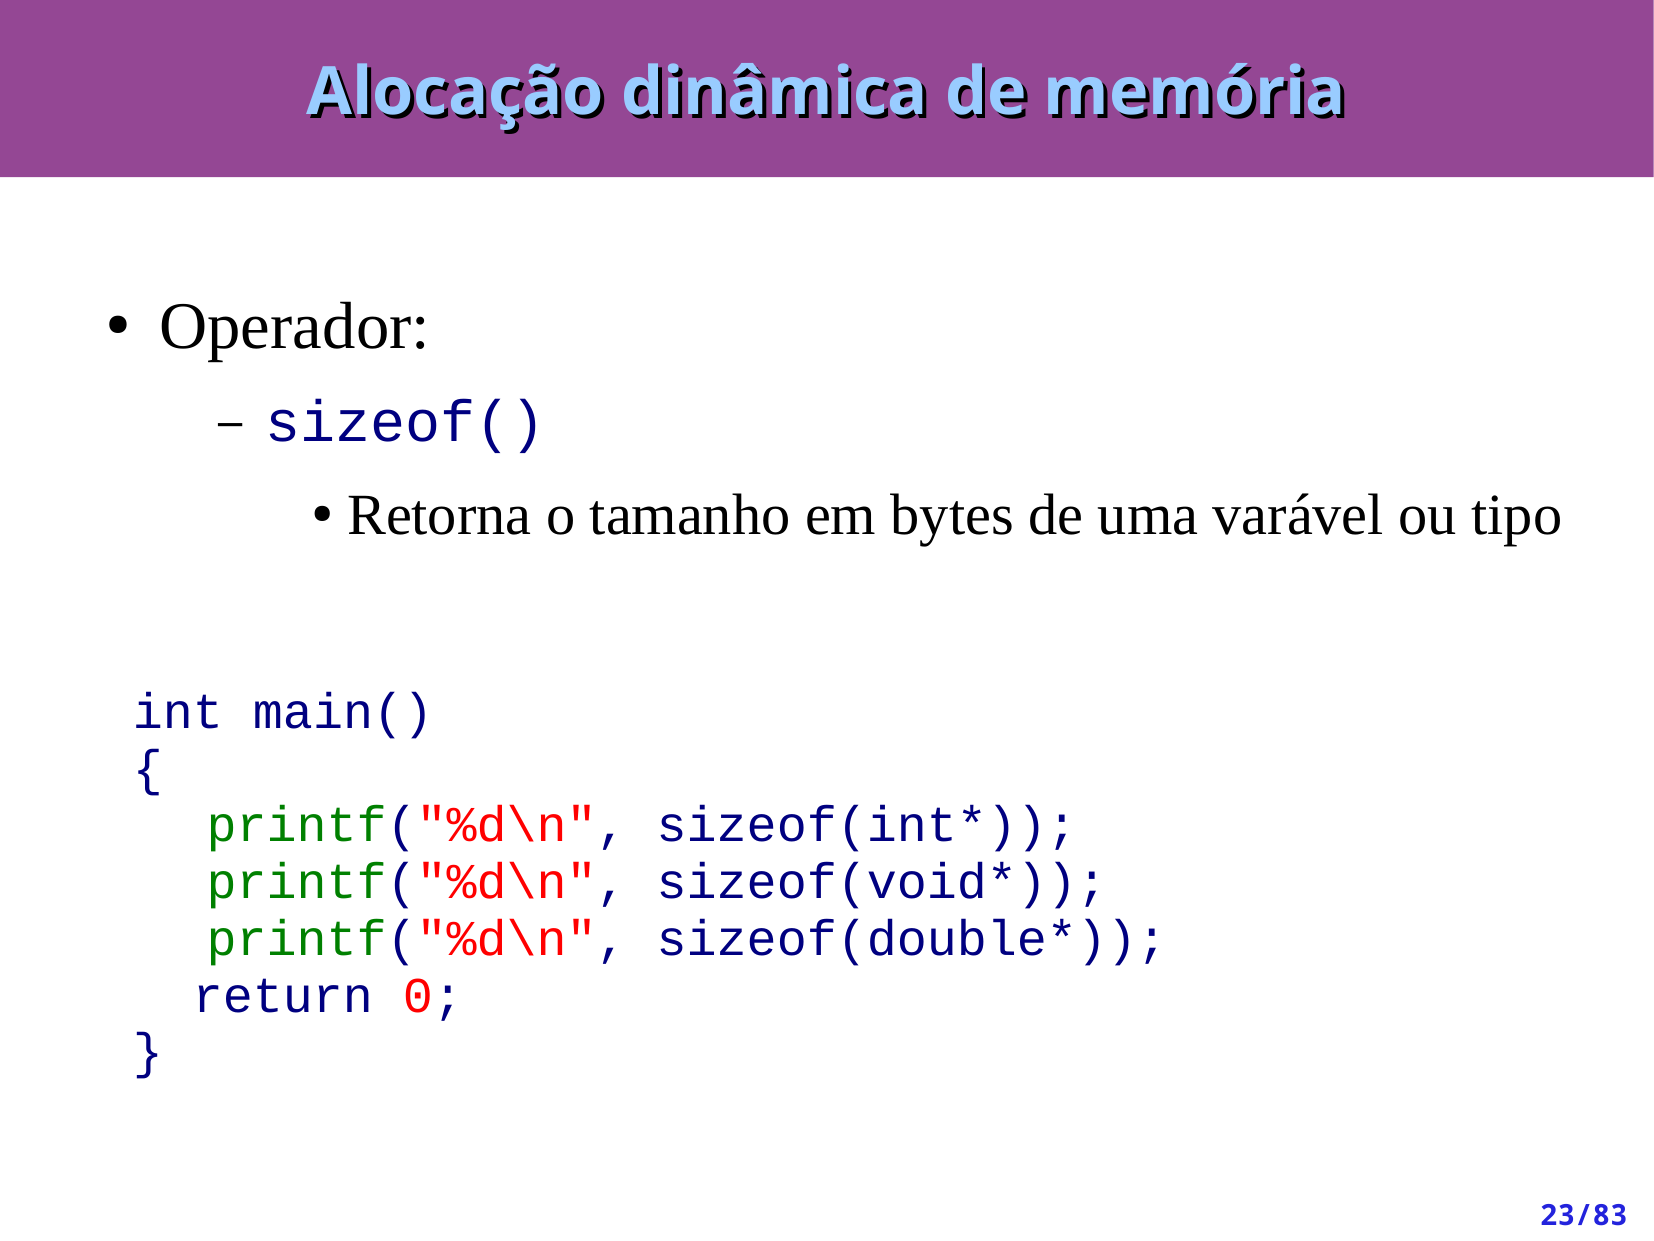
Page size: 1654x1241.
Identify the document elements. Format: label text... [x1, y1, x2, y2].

list Operador: sizeof() Retorna o tamanho em bytes de uma varável ou tipo [88, 289, 1577, 1108]
text_box int main() { printf("%d\n", sizeof(int*)); printf("%d\n", sizeof(void*)); printf("%d\n", sizeof(double*)); return 0; } [118, 679, 1565, 1093]
title Alocação dinâmica de memória [0, 0, 1654, 178]
